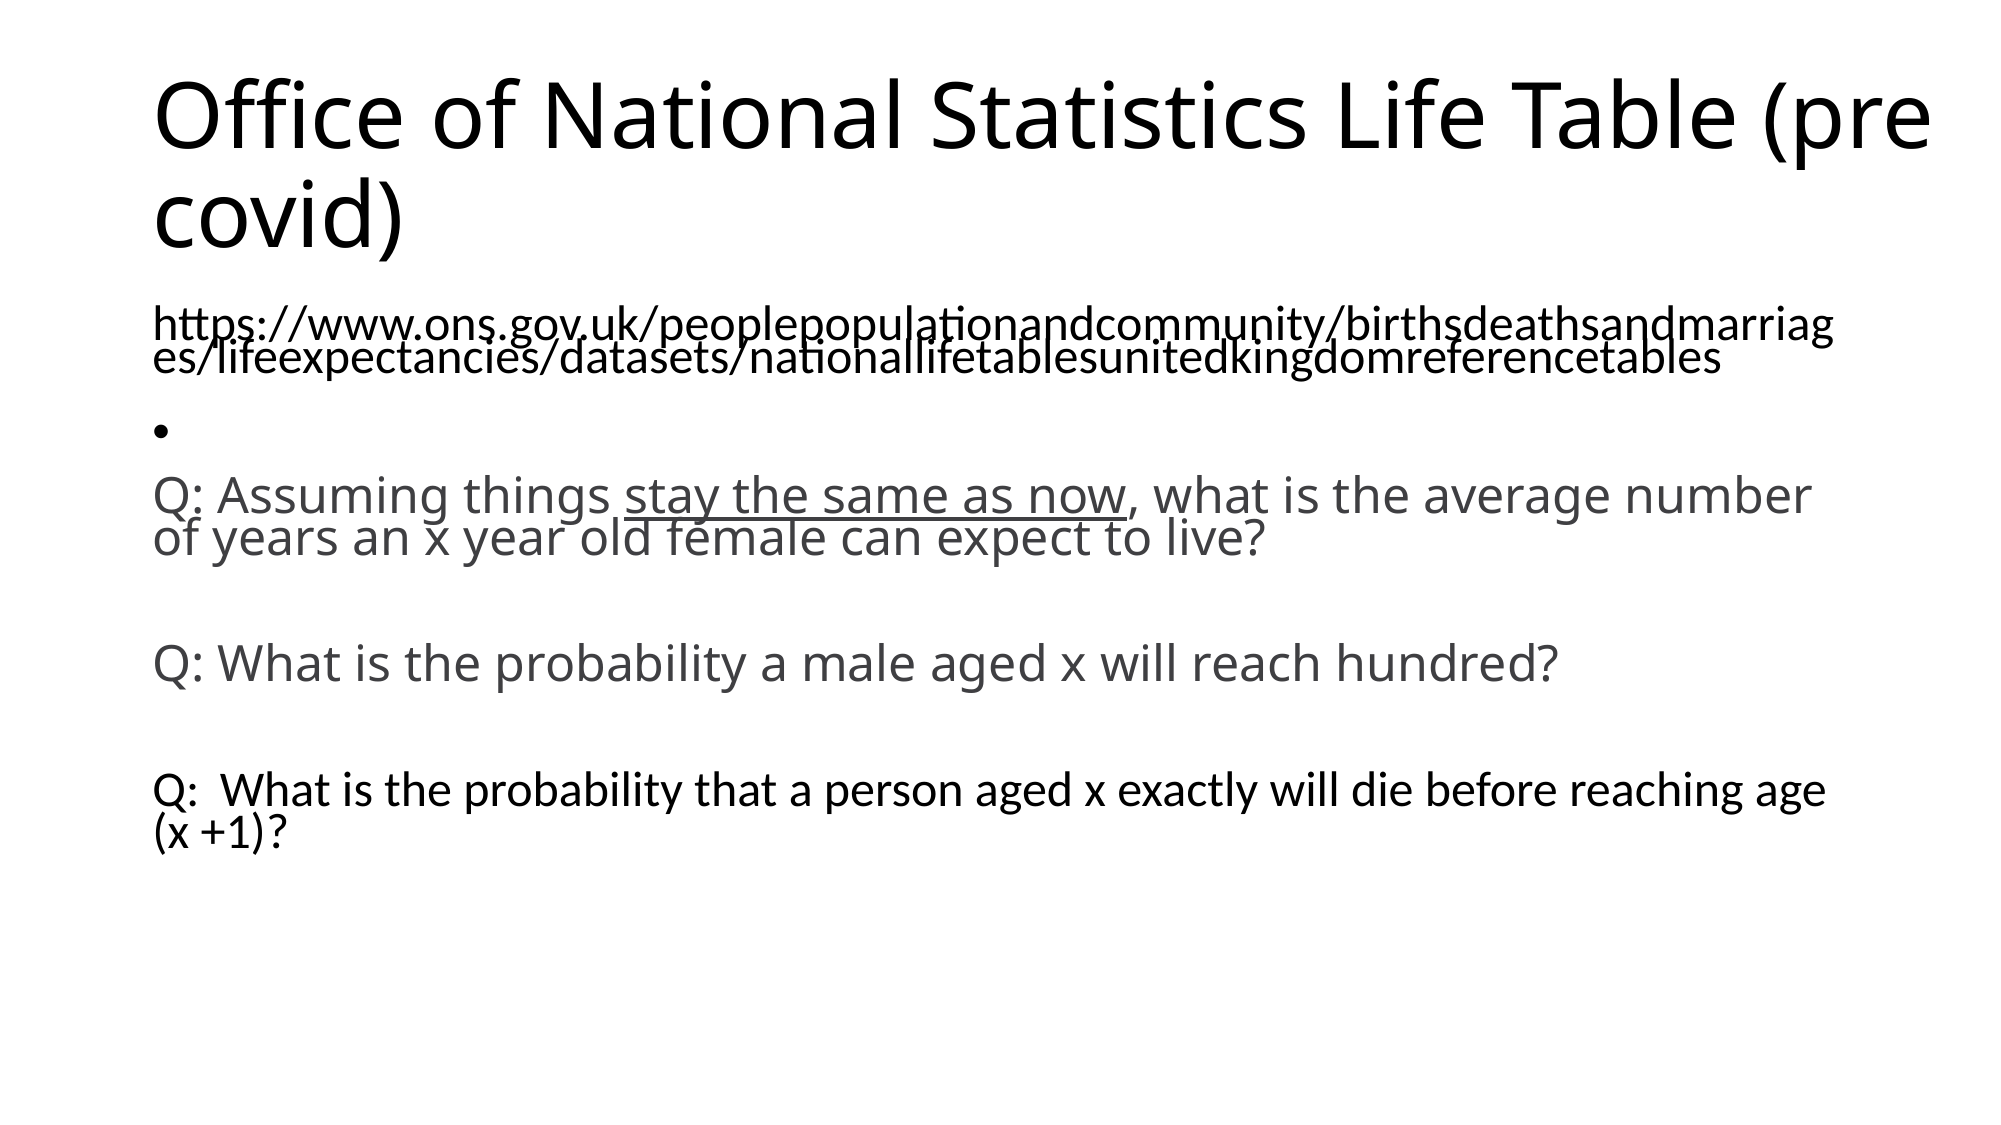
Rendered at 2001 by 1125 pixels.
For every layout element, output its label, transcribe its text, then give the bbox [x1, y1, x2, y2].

list https://www.ons.gov.uk/peoplepopulationandcommunity/birthsdeathsandmarriages/lifeexpectancies/datasets/nationallifetablesunitedkingdomreferencetables Q: Assuming things stay the same as now, what is the average number of years an x year old female can expect to live? Q: What is the probability a male aged x will reach hundred? Q: What is the probability that a person aged x exactly will die before reaching age (x +1)? [137, 299, 1863, 1014]
title Office of National Statistics Life Table (pre covid) [137, 59, 1957, 278]
